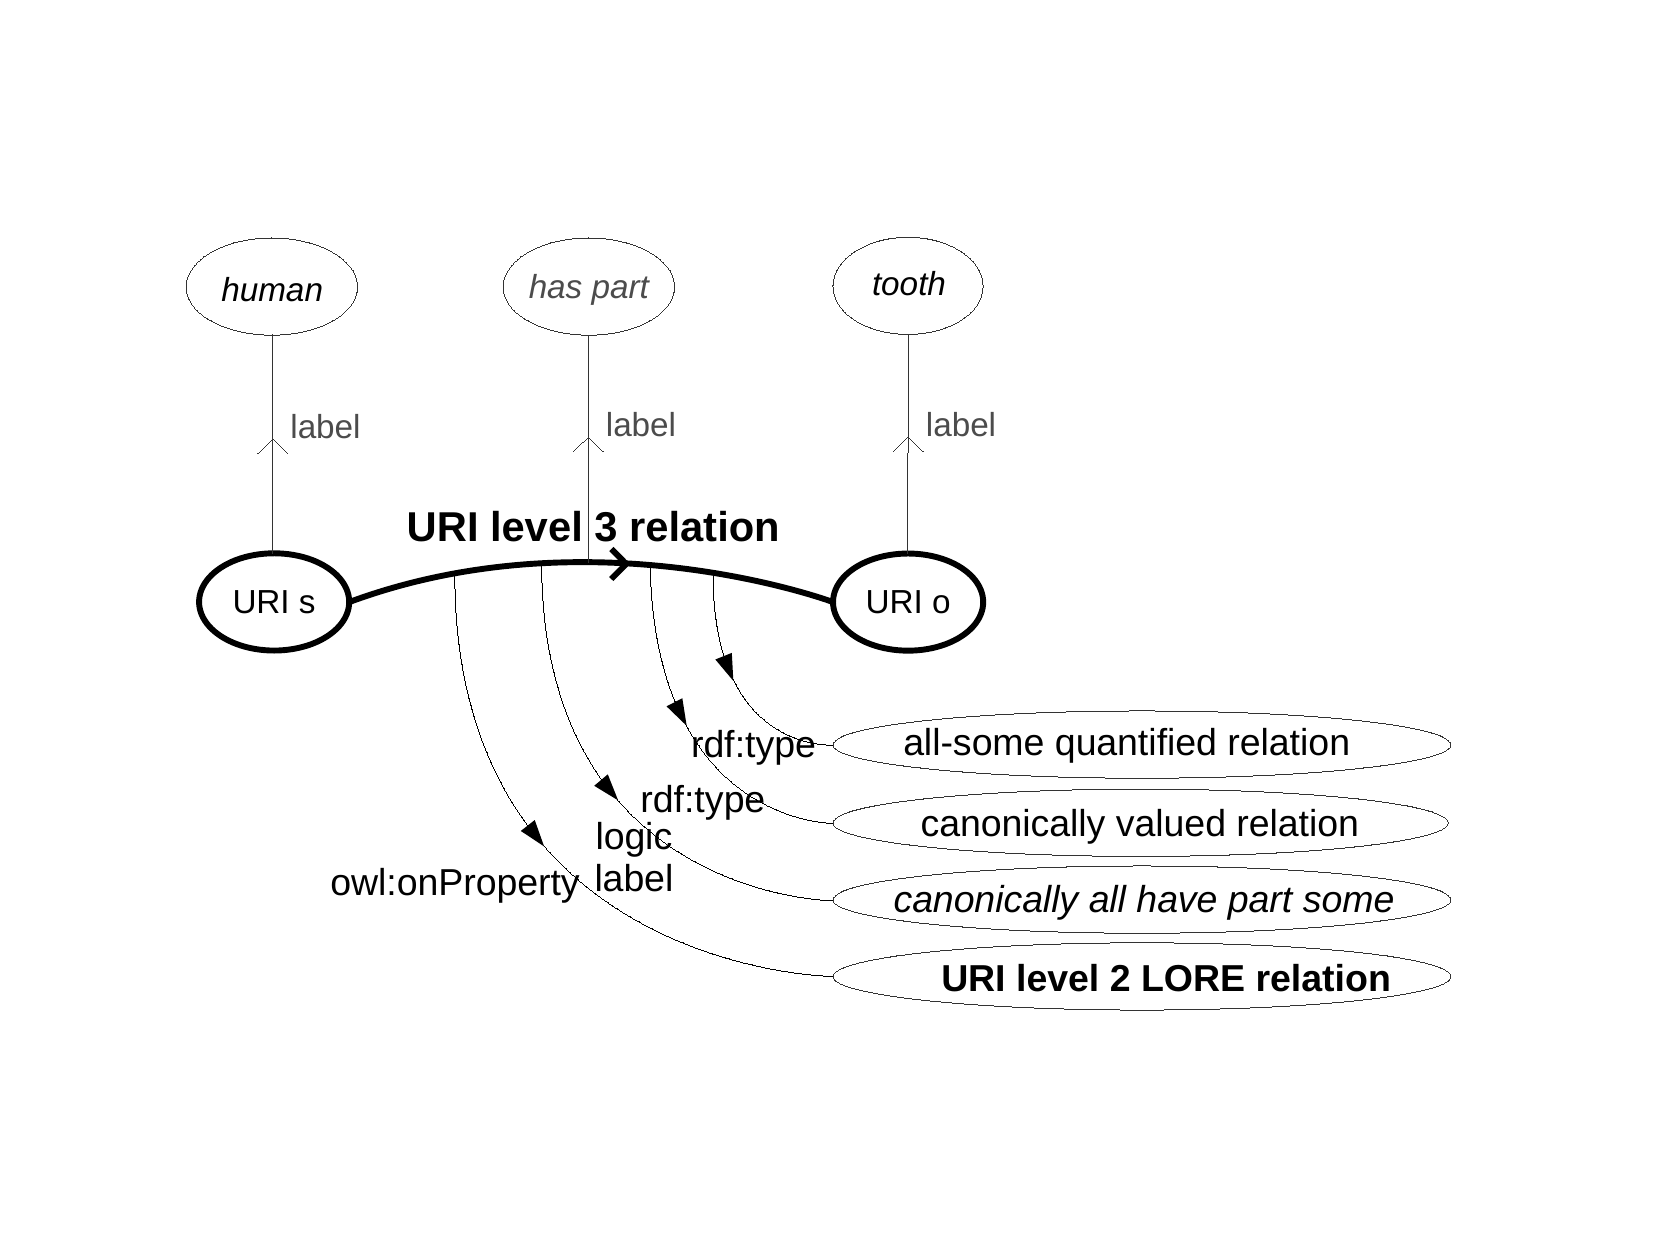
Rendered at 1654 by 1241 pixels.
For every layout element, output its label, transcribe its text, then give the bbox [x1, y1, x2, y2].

text_box logic label [555, 808, 713, 908]
text_box label [911, 398, 1027, 456]
text_box canonically valued relation [905, 795, 1417, 853]
text_box owl:onProperty [285, 853, 625, 911]
text_box label [275, 400, 391, 458]
text_box canonically all have part some [878, 870, 1430, 928]
text_box URI level 3 relation [374, 496, 812, 559]
text_box tooth [819, 258, 999, 315]
text_box has part [503, 237, 675, 336]
text_box URI o [833, 553, 984, 651]
text_box human [178, 264, 366, 316]
text_box URI s [199, 553, 350, 651]
text_box all-some quantified relation [888, 714, 1440, 772]
text_box rdf:type [624, 771, 782, 829]
text_box rdf:type [674, 716, 833, 773]
text_box label [591, 399, 707, 457]
text_box URI level 2 LORE relation [890, 950, 1443, 1009]
